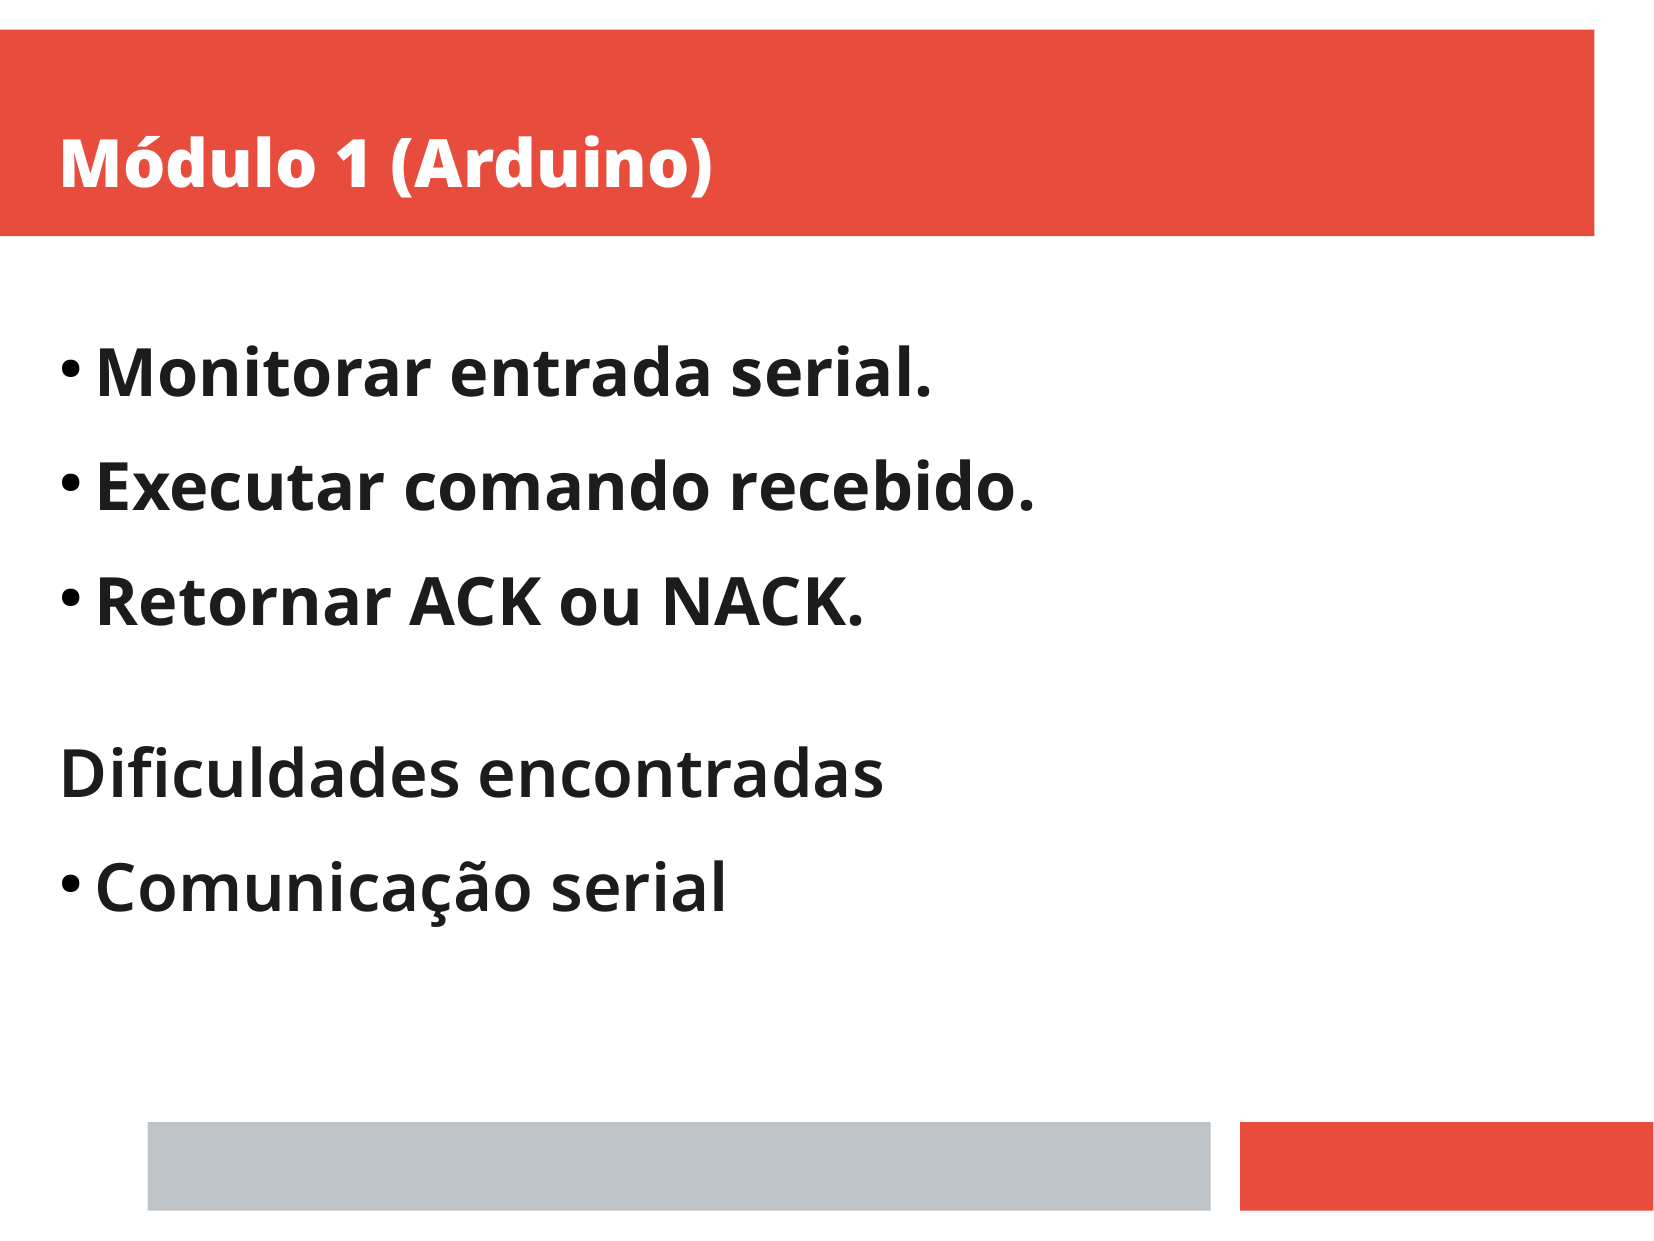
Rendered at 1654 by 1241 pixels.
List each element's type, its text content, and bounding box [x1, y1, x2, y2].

title Módulo 1 (Arduino) [59, 59, 1595, 207]
list Dificuldades encontradas Comunicação serial [59, 725, 1565, 1092]
list Monitorar entrada serial. Executar comando recebido. Retornar ACK ou NACK. [59, 324, 1565, 691]
